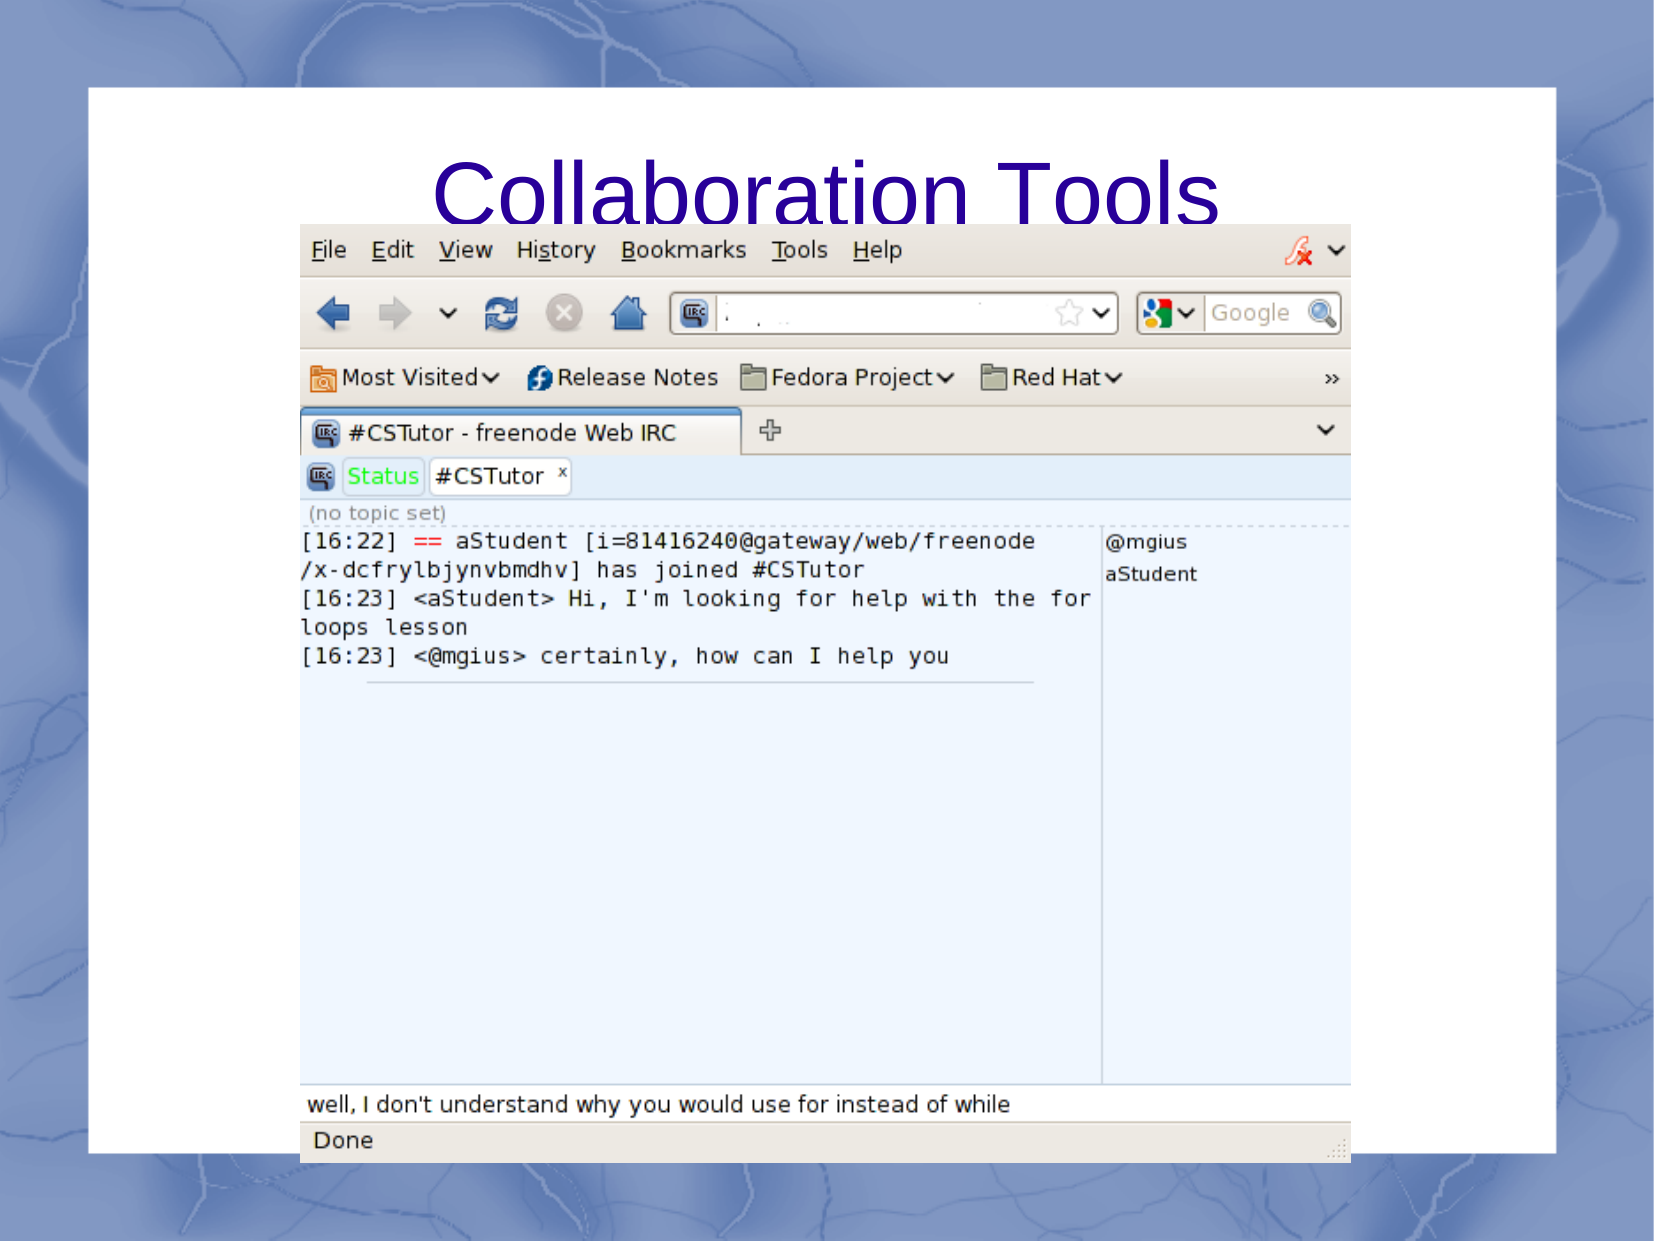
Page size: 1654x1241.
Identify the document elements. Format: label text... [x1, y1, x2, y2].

picture [0, 0, 1654, 1241]
title Collaboration Tools [118, 90, 1536, 298]
